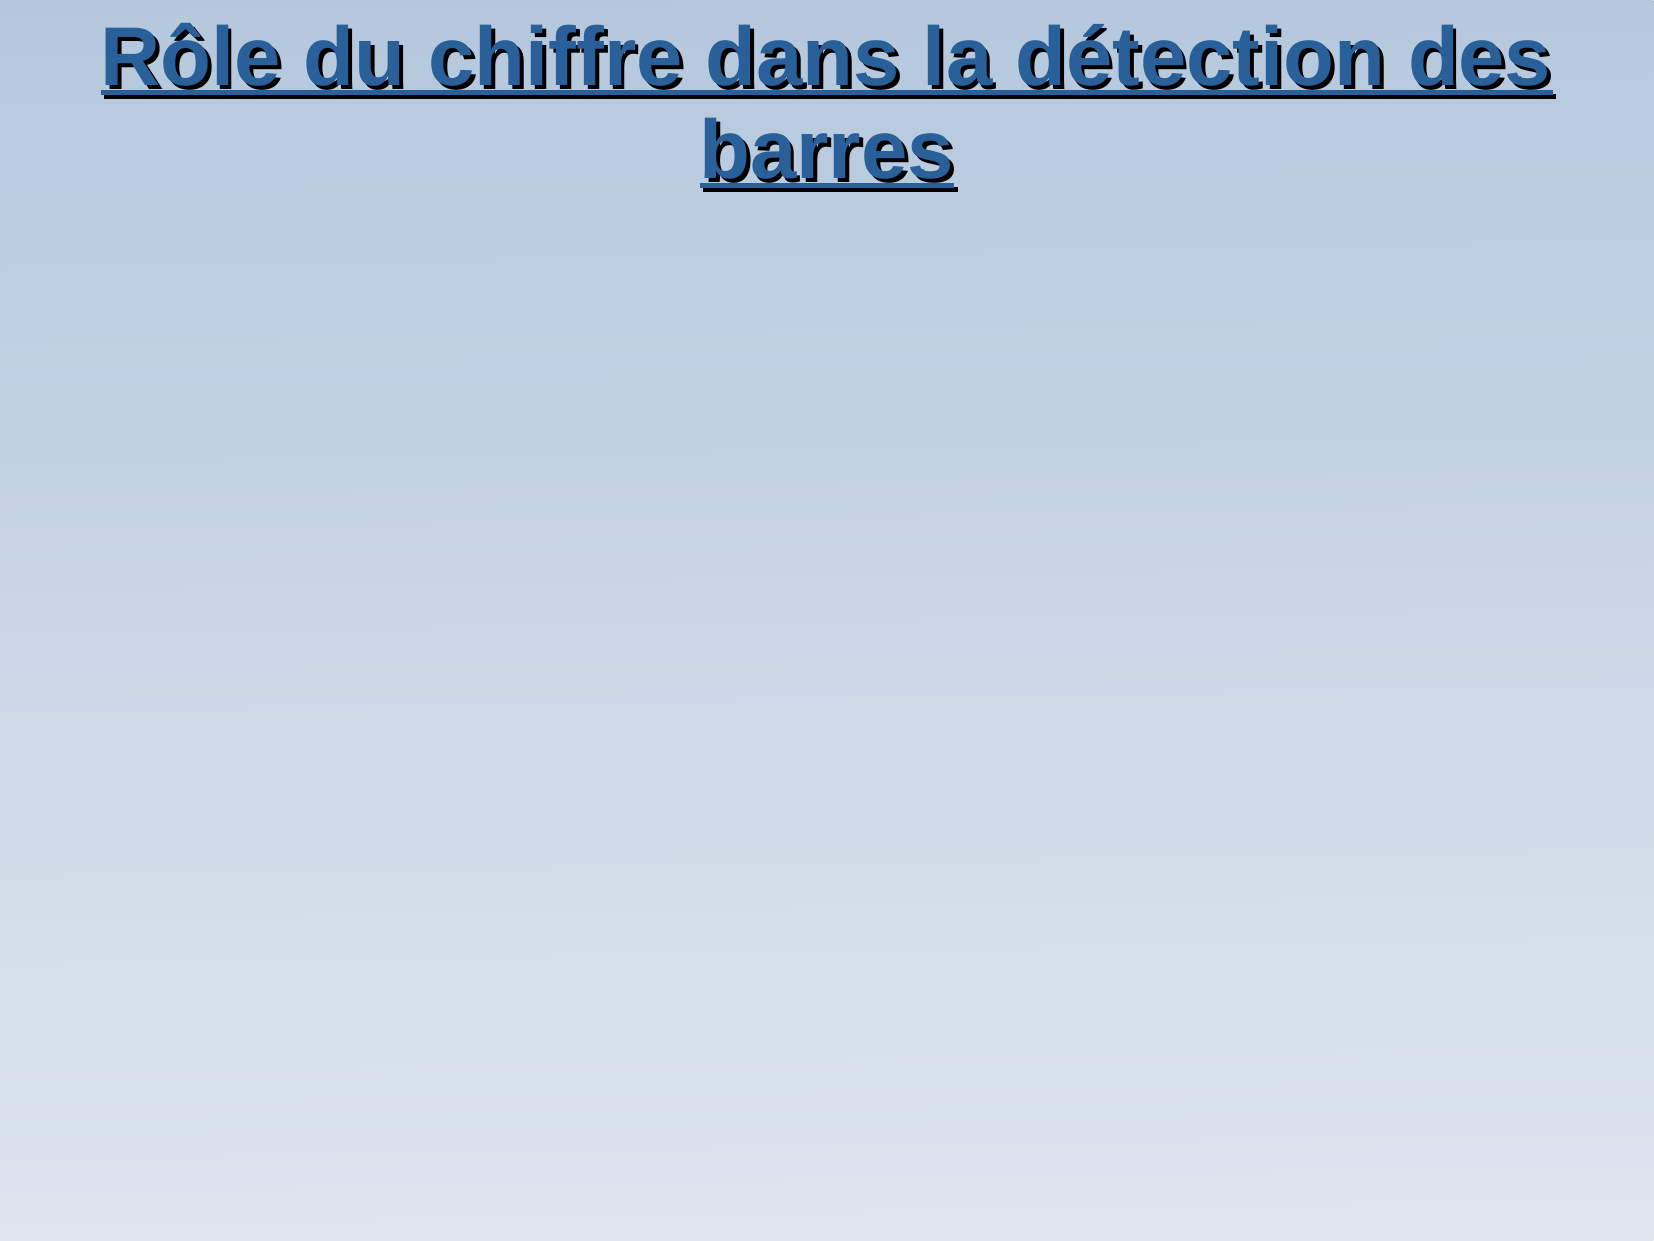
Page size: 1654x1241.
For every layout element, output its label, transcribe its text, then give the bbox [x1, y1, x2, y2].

title Rôle du chiffre dans la détection des barres [82, 0, 1571, 207]
